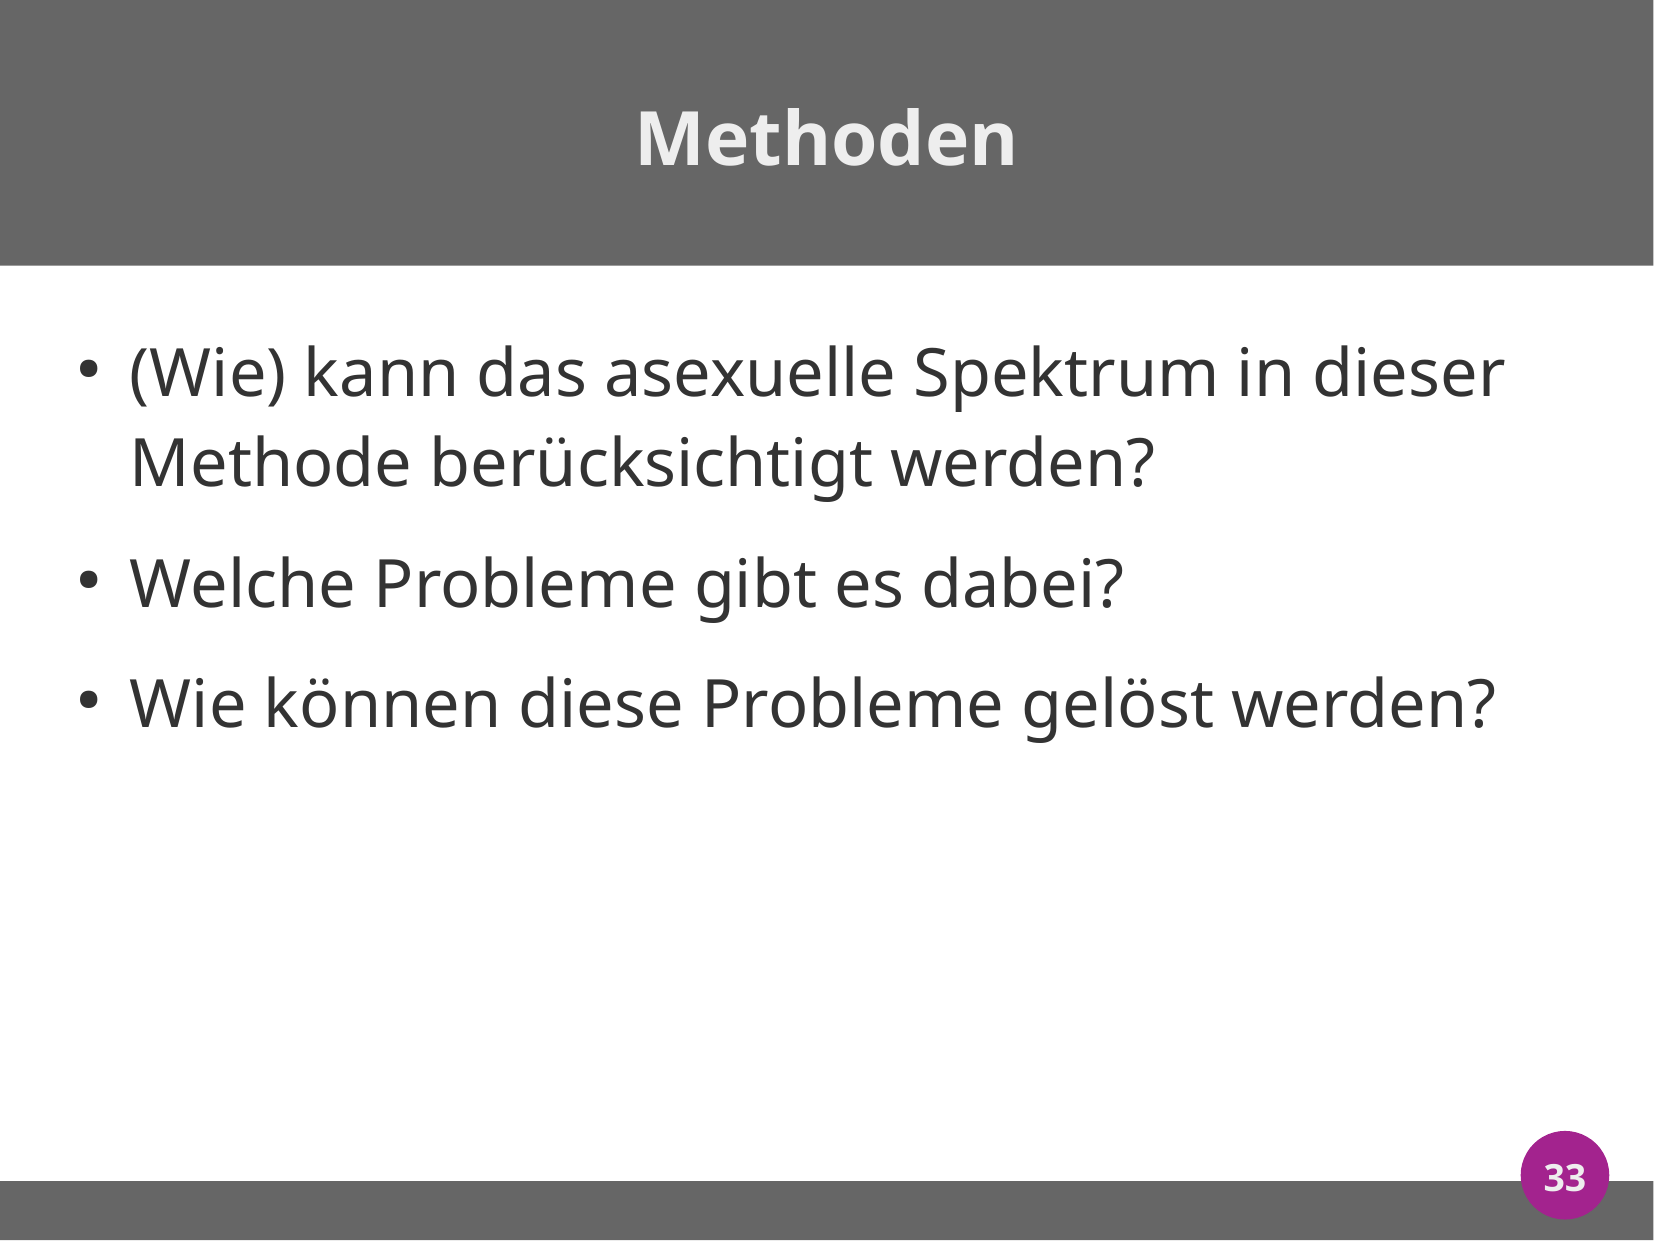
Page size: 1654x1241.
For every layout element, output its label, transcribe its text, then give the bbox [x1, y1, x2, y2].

list (Wie) kann das asexuelle Spektrum in dieser Methode berücksichtigt werden? Welche Probleme gibt es dabei? Wie können diese Probleme gelöst werden? [59, 324, 1595, 1152]
title Methoden [59, 11, 1595, 260]
